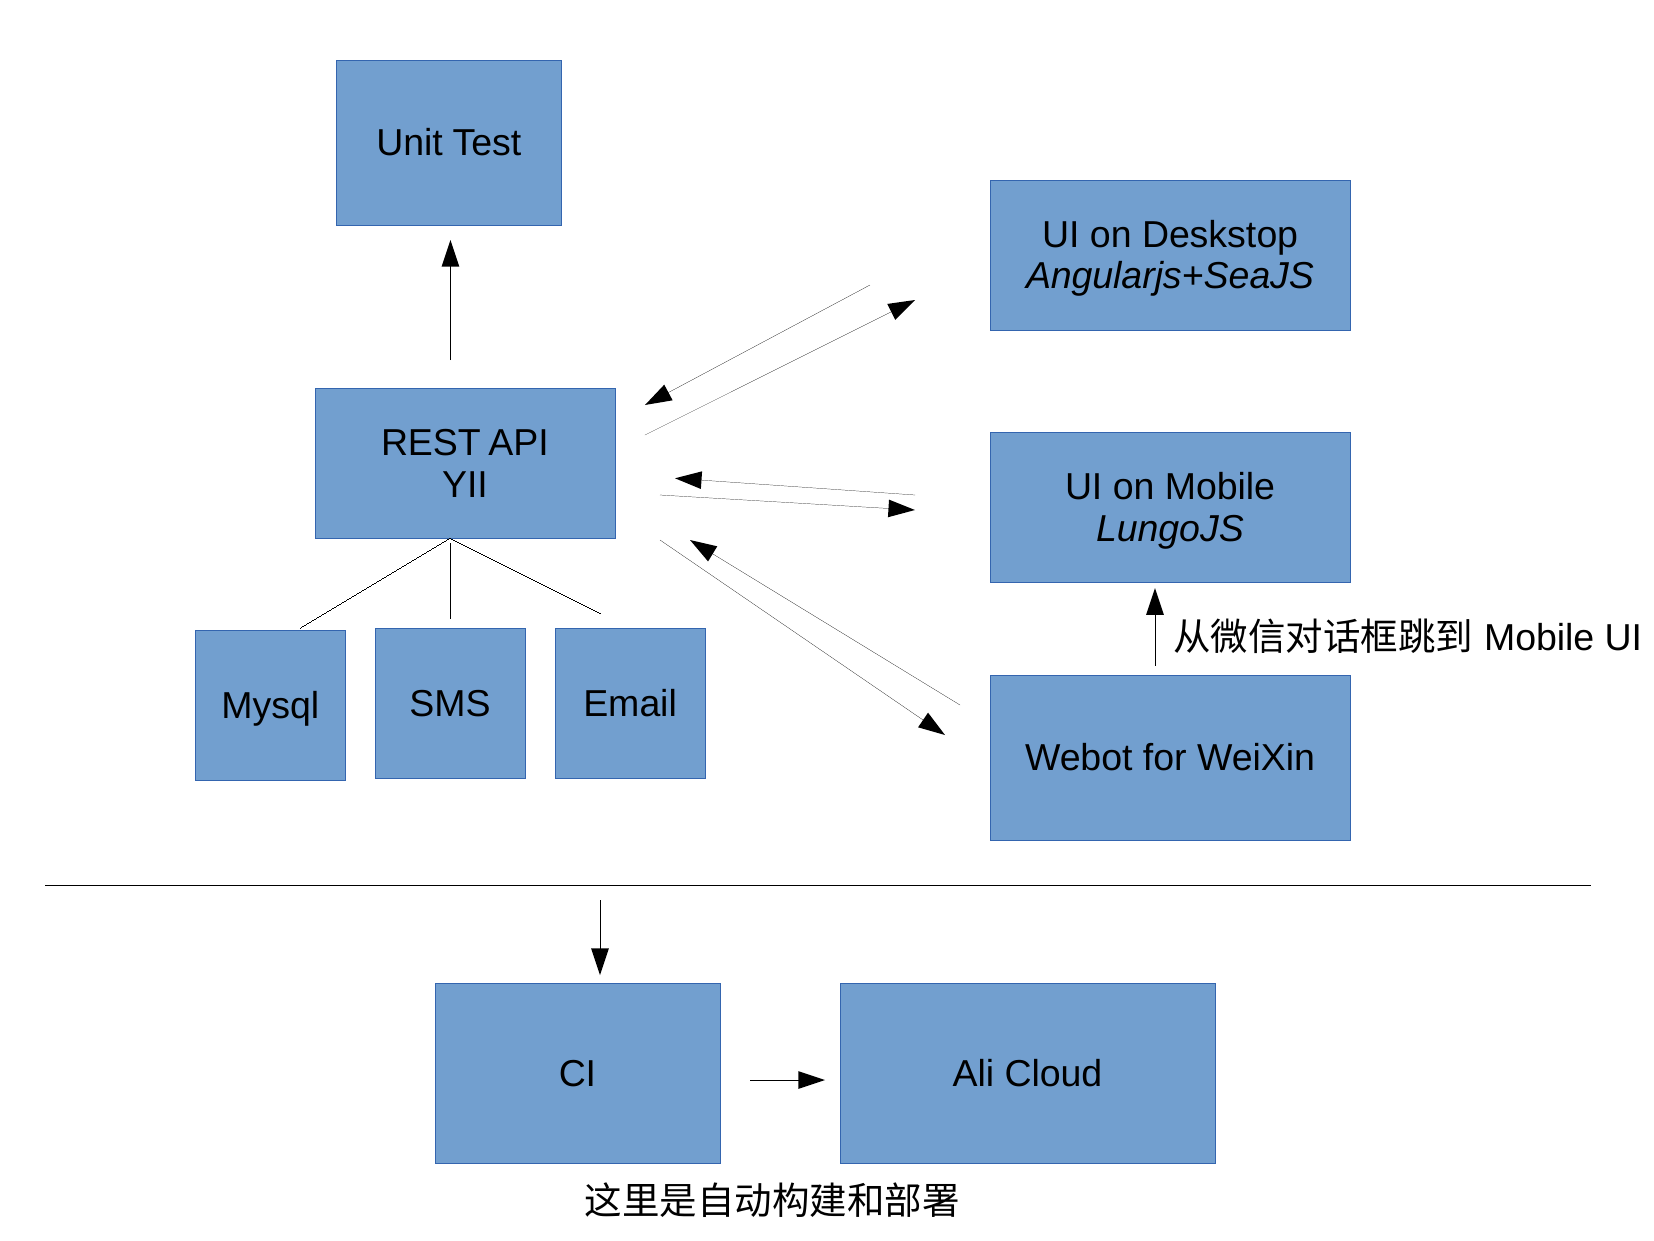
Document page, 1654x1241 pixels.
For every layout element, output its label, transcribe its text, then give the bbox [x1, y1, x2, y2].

text_box [605, 478, 1078, 536]
text_box SMS [375, 628, 526, 779]
text_box 这里是自动构建和部署 [570, 1163, 975, 1227]
text_box Ali Cloud [840, 983, 1216, 1164]
text_box UI on Mobile LungoJS [990, 432, 1351, 583]
text_box CI [435, 983, 721, 1164]
text_box REST API YII [315, 388, 616, 539]
text_box UI on Deskstop Angularjs+SeaJS [990, 180, 1351, 331]
text_box Webot for WeiXin [990, 675, 1351, 841]
text_box Mysql [195, 630, 346, 781]
text_box Unit Test [336, 60, 562, 226]
text_box 从微信对话框跳到Mobile UI [1158, 600, 1654, 664]
text_box Email [555, 628, 706, 779]
